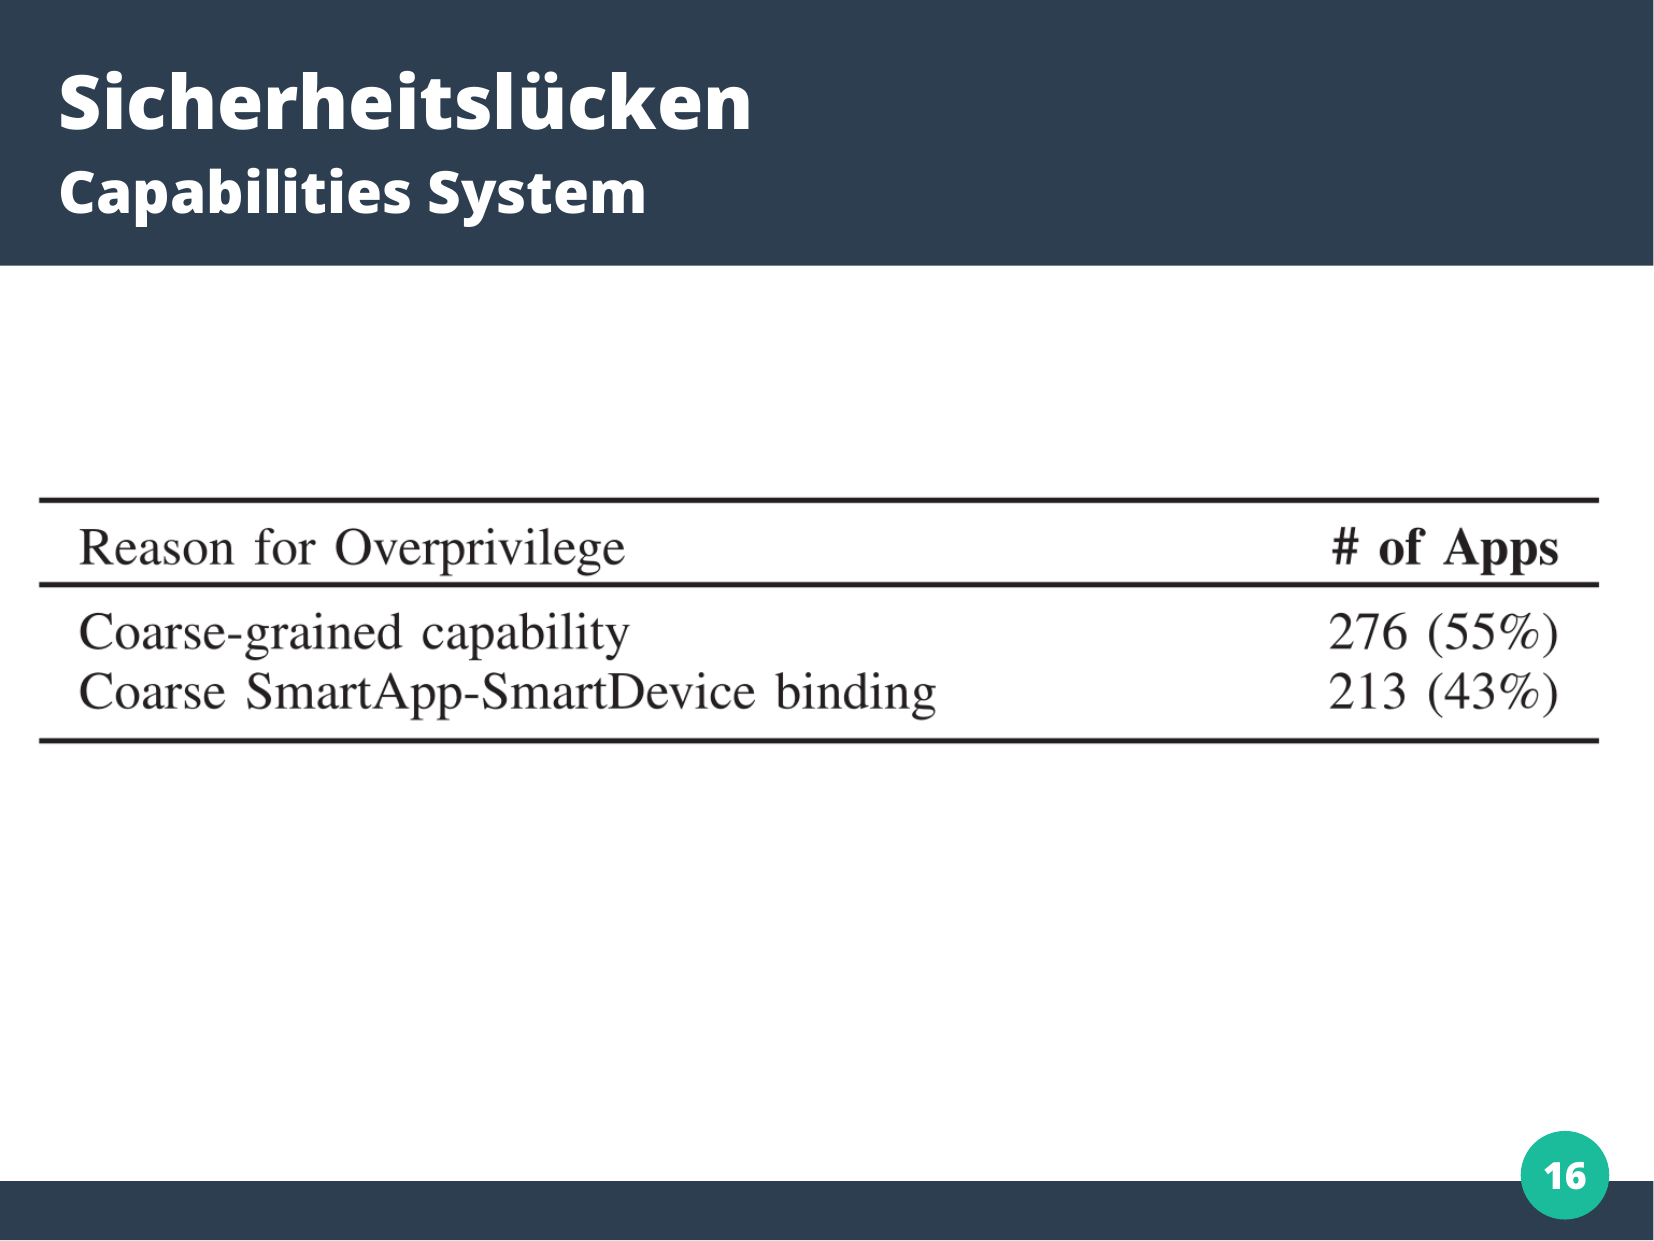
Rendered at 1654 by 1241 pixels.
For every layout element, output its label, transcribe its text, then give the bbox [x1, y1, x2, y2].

picture [27, 486, 1611, 755]
title Sicherheitslücken Capabilities System [59, 49, 1595, 232]
